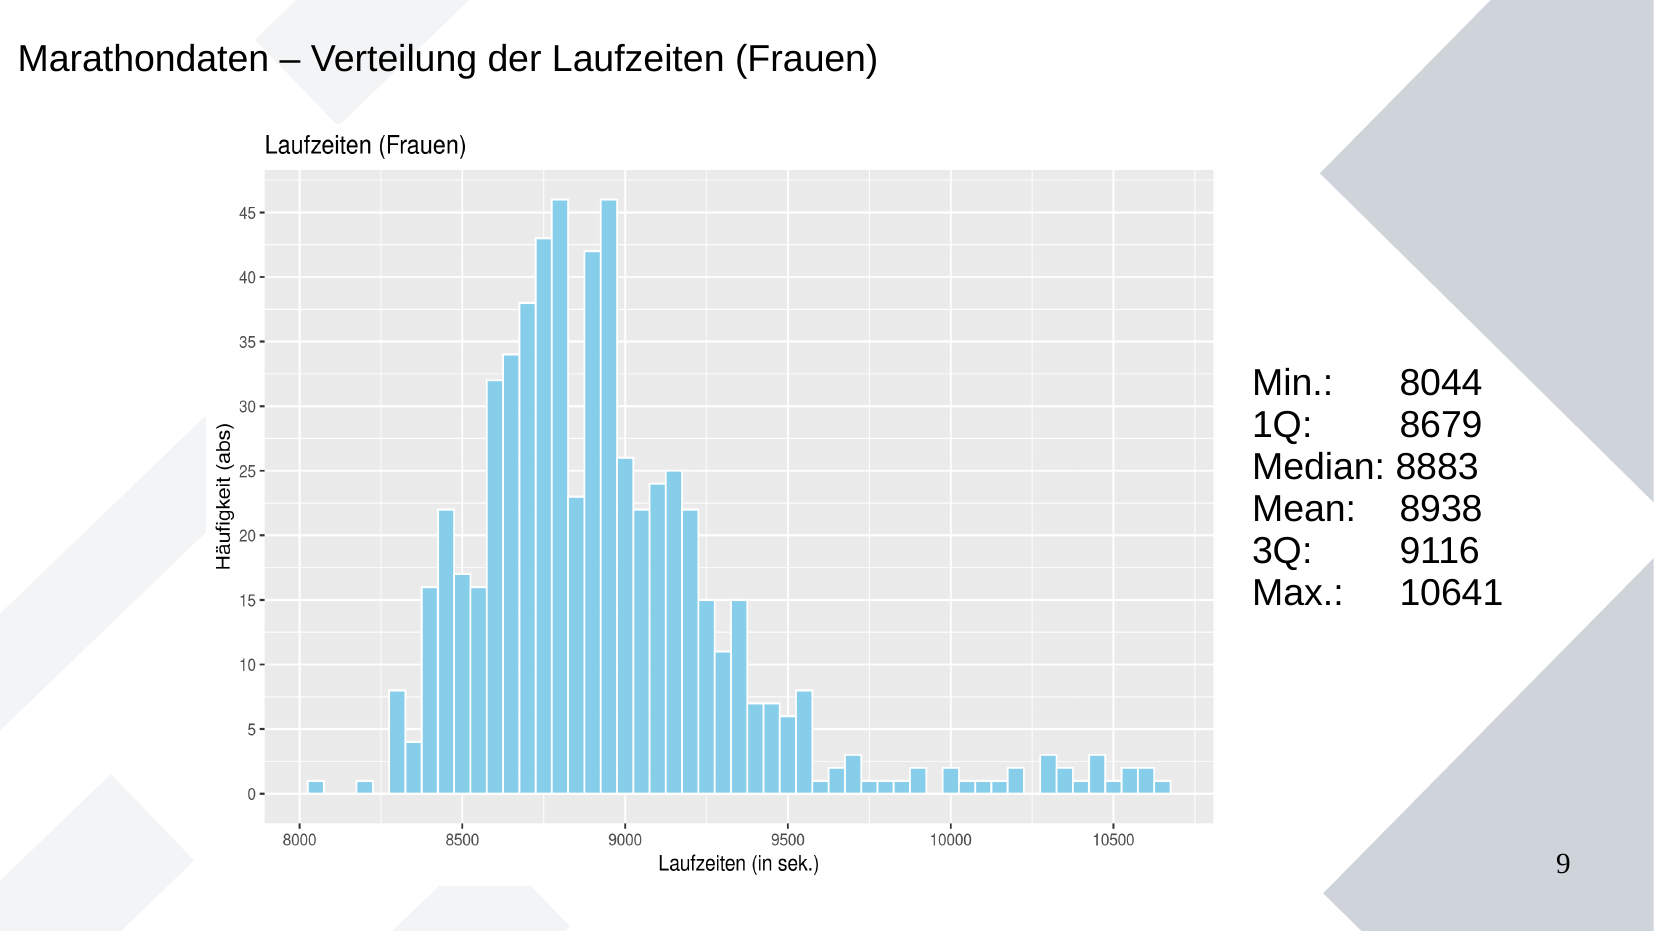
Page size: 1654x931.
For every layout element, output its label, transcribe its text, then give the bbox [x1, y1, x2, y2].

title Marathondaten – Verteilung der Laufzeiten (Frauen) [17, 27, 1506, 89]
text_box Min.: 8044 1Q: 8679 Median: 8883 Mean: 8938 3Q: 9116 Max.: 10641 [1237, 354, 1536, 622]
picture [206, 124, 1223, 886]
